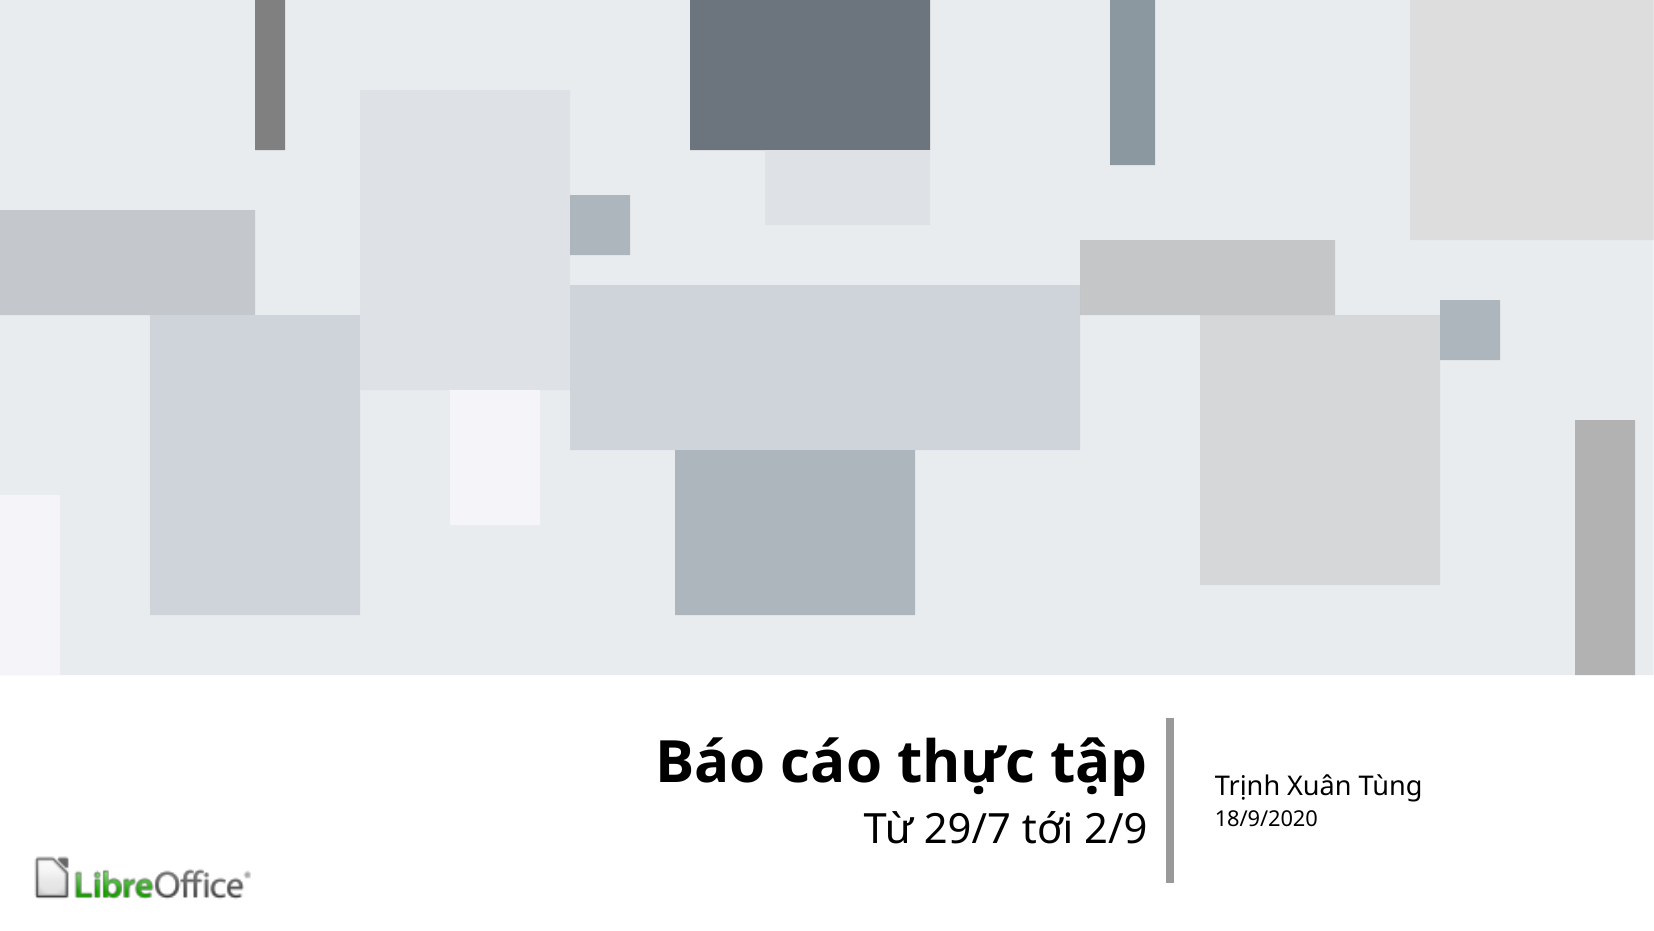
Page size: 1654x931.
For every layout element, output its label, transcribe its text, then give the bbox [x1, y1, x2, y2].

text_box Báo cáo thực tập Từ 29/7 tới 2/9 [600, 712, 1163, 931]
text_box Trịnh Xuân Tùng 18/9/2020 [1200, 759, 1591, 841]
picture [30, 852, 256, 903]
